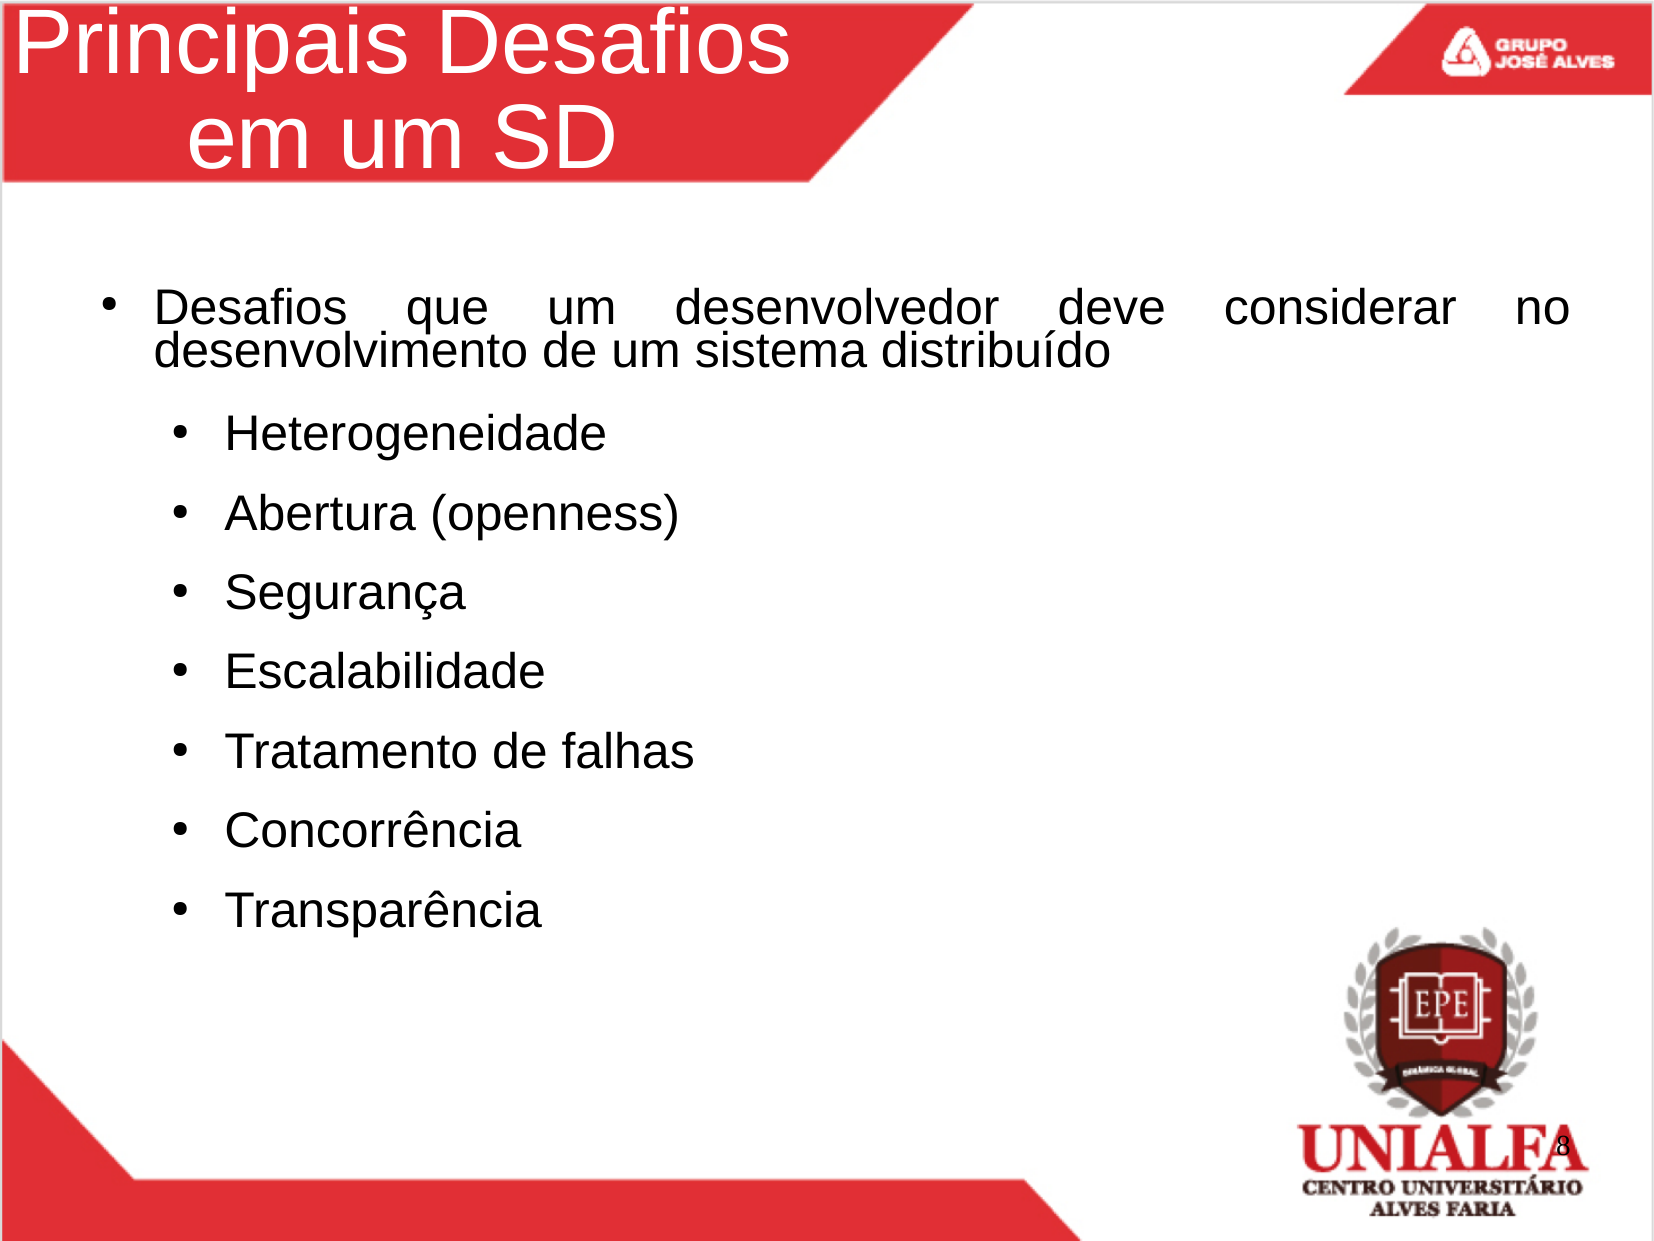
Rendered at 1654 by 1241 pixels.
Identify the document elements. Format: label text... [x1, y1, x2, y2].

title Principais Desafios em um SD [6, 0, 799, 188]
list Desafios que um desenvolvedor deve considerar no desenvolvimento de um sistema distribuído Heterogeneidade Abertura (openness) Segurança Escalabilidade Tratamento de falhas Concorrência Transparência [82, 290, 1571, 1010]
picture [0, 0, 1654, 1241]
